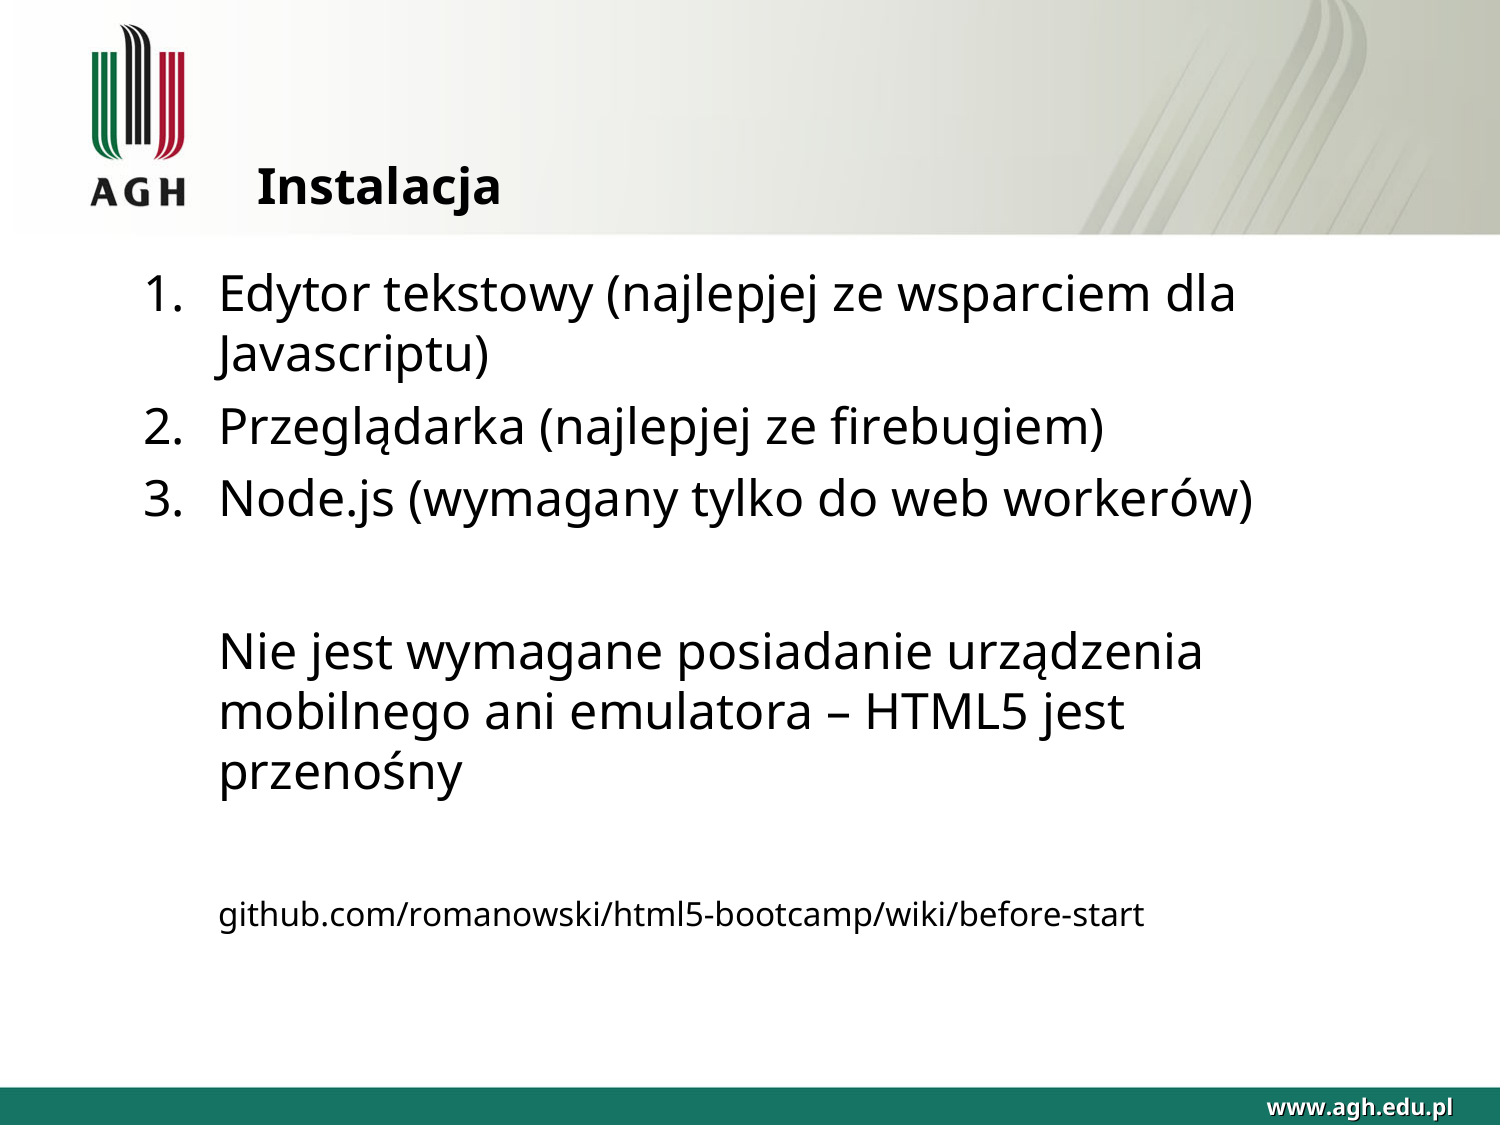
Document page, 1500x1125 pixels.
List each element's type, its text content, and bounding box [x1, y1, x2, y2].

text_box www.agh.edu.pl [1251, 1084, 1500, 1125]
list Edytor tekstowy (najlepjej ze wsparciem dla Javascriptu) Przeglądarka (najlepjej ze firebugiem) Node.js (wymagany tylko do web workerów) Nie jest wymagane posiadanie urządzenia mobilnego ani emulatora – HTML5 jest przenośny github.com/romanowski/html5-bootcamp/wiki/before-start [128, 254, 1312, 993]
title Instalacja [242, 137, 1436, 233]
picture [0, 0, 1500, 1125]
